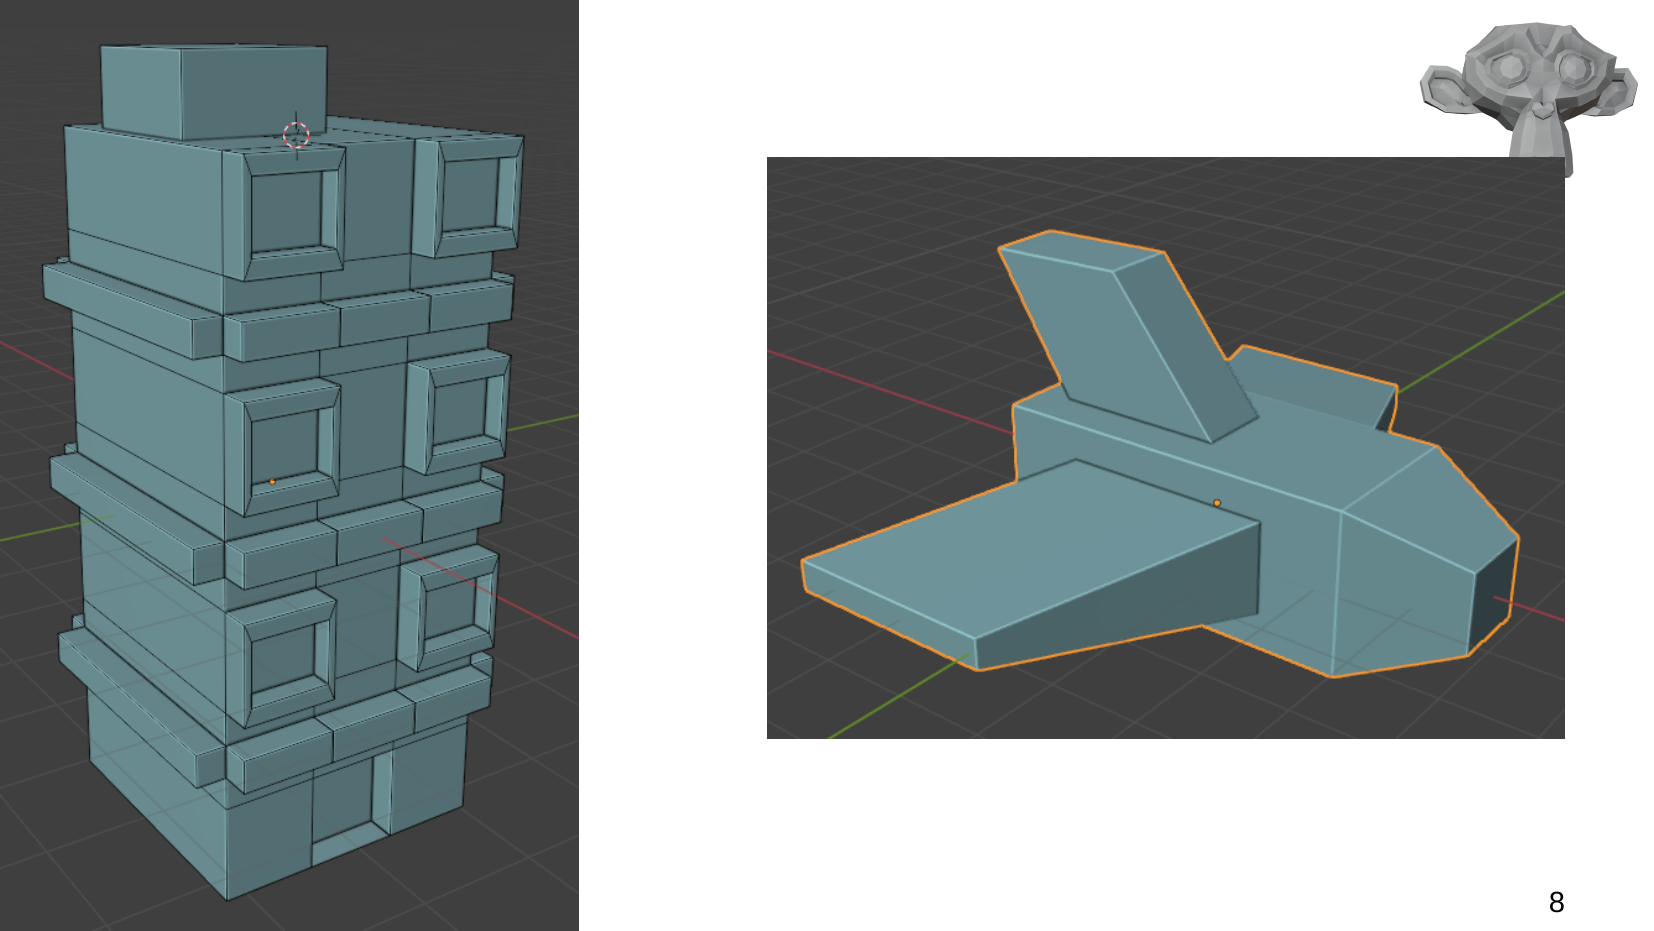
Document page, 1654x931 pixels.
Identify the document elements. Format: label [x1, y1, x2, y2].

picture [767, 11, 1645, 739]
picture [0, 0, 579, 931]
